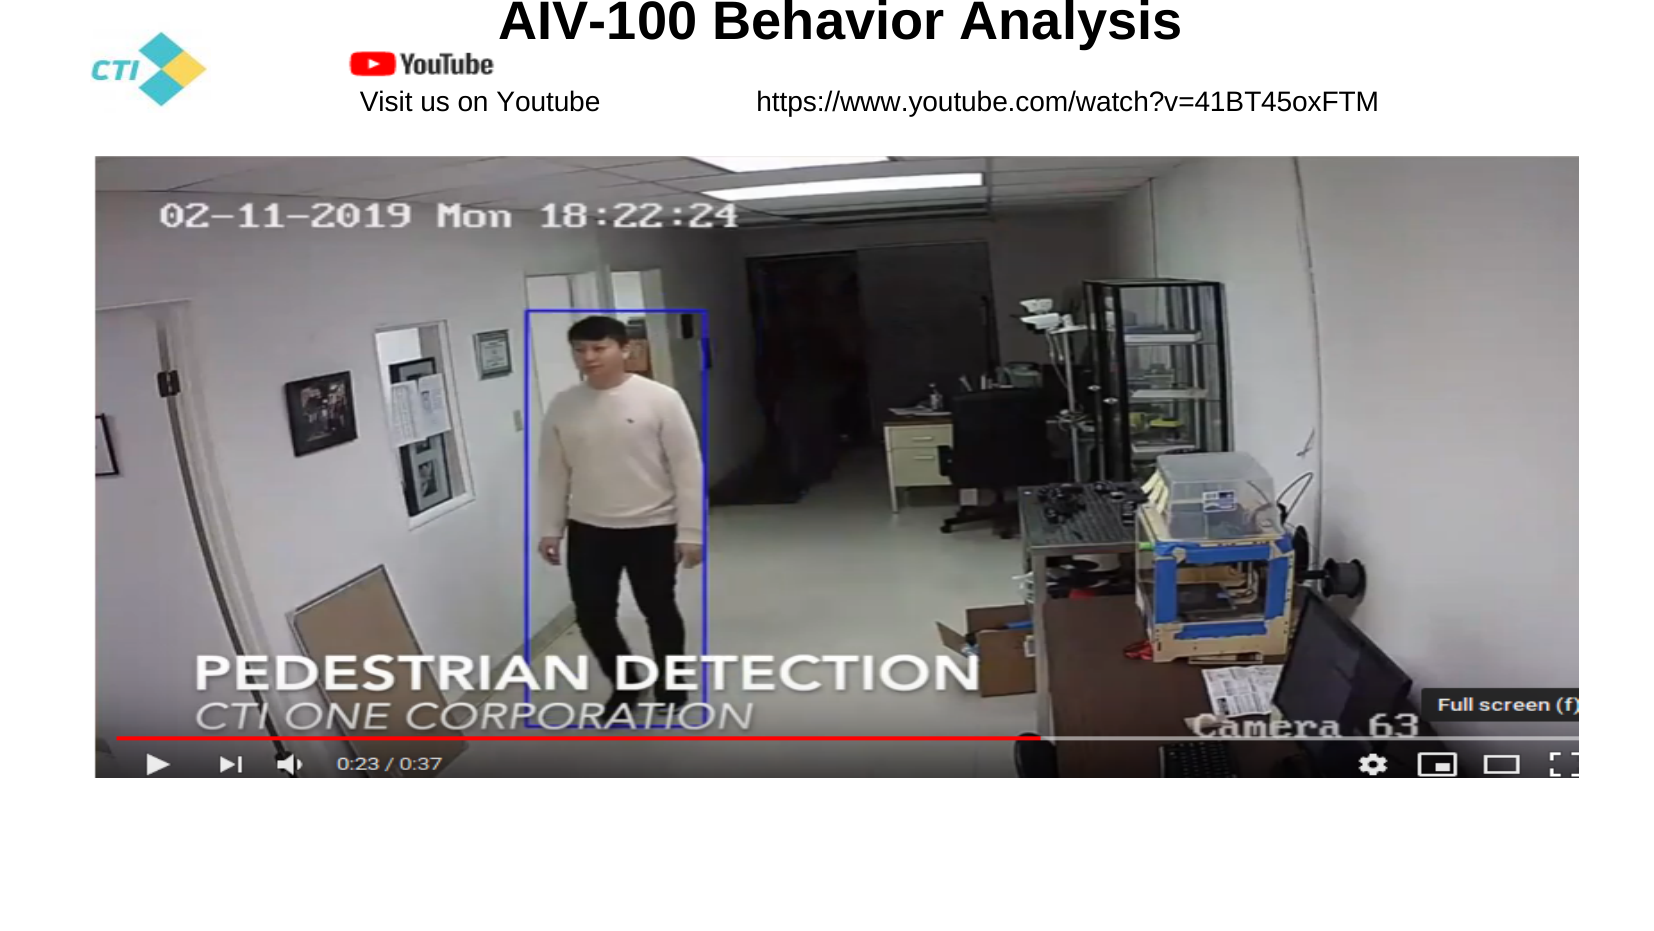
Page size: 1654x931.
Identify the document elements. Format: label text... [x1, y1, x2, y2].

picture [346, 49, 496, 79]
text_box https://www.youtube.com/watch?v=41BT45oxFTM [741, 78, 1606, 128]
picture [90, 22, 211, 113]
text_box Visit us on Youtube [345, 78, 721, 128]
picture [92, 156, 1579, 778]
